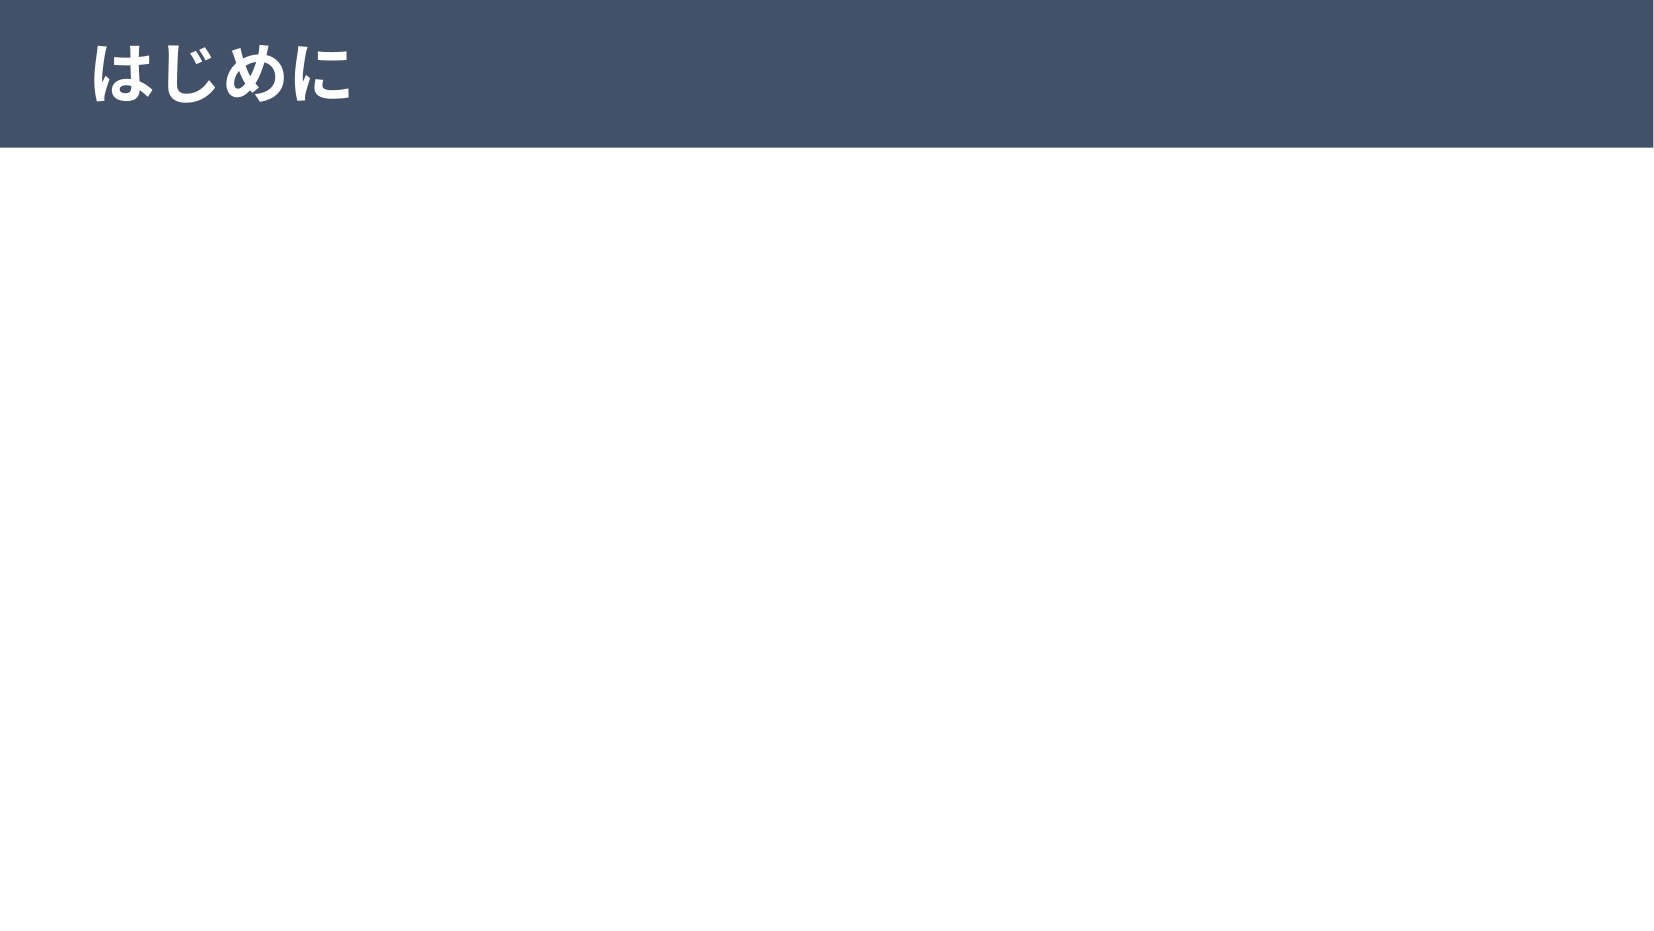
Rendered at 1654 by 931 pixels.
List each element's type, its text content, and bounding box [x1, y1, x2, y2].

title はじめに [88, 0, 1577, 140]
